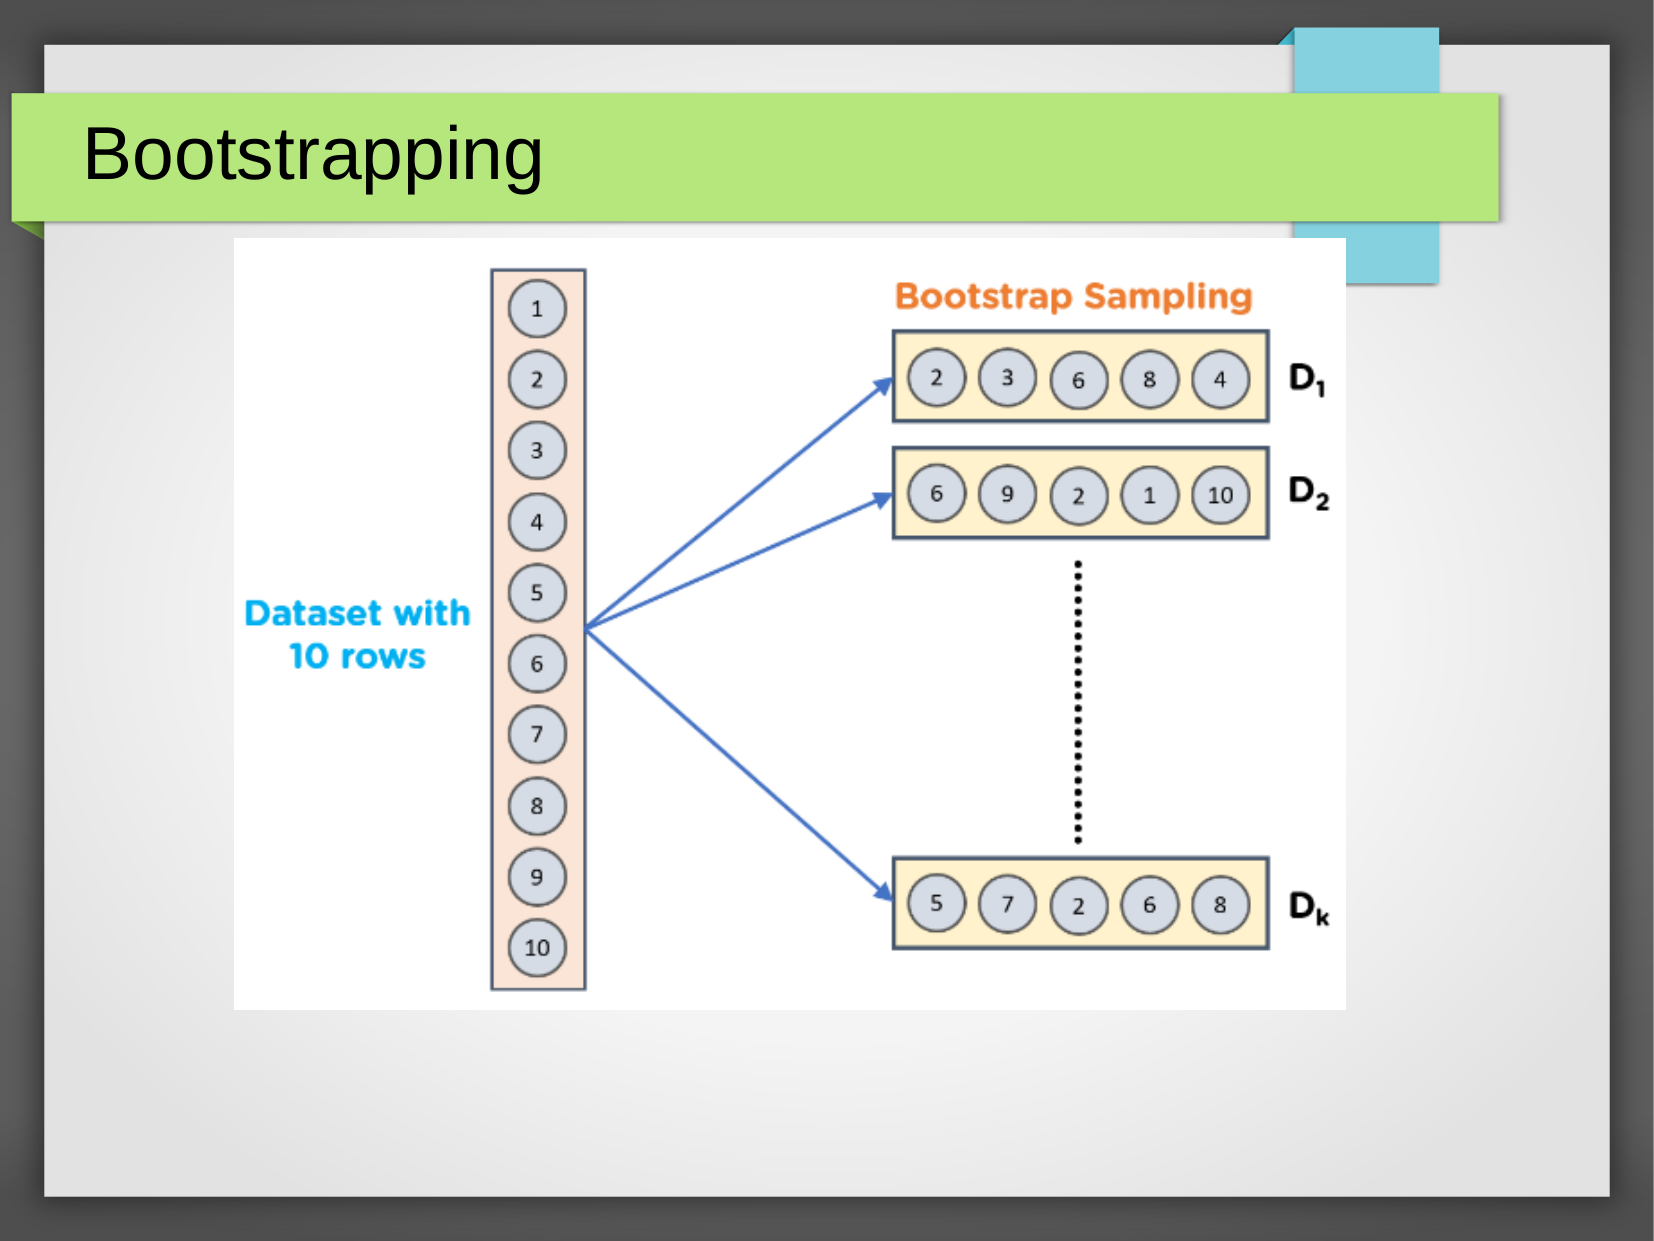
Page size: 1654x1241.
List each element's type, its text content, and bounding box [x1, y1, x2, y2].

title Bootstrapping [82, 94, 1264, 213]
picture [0, 0, 1654, 1241]
